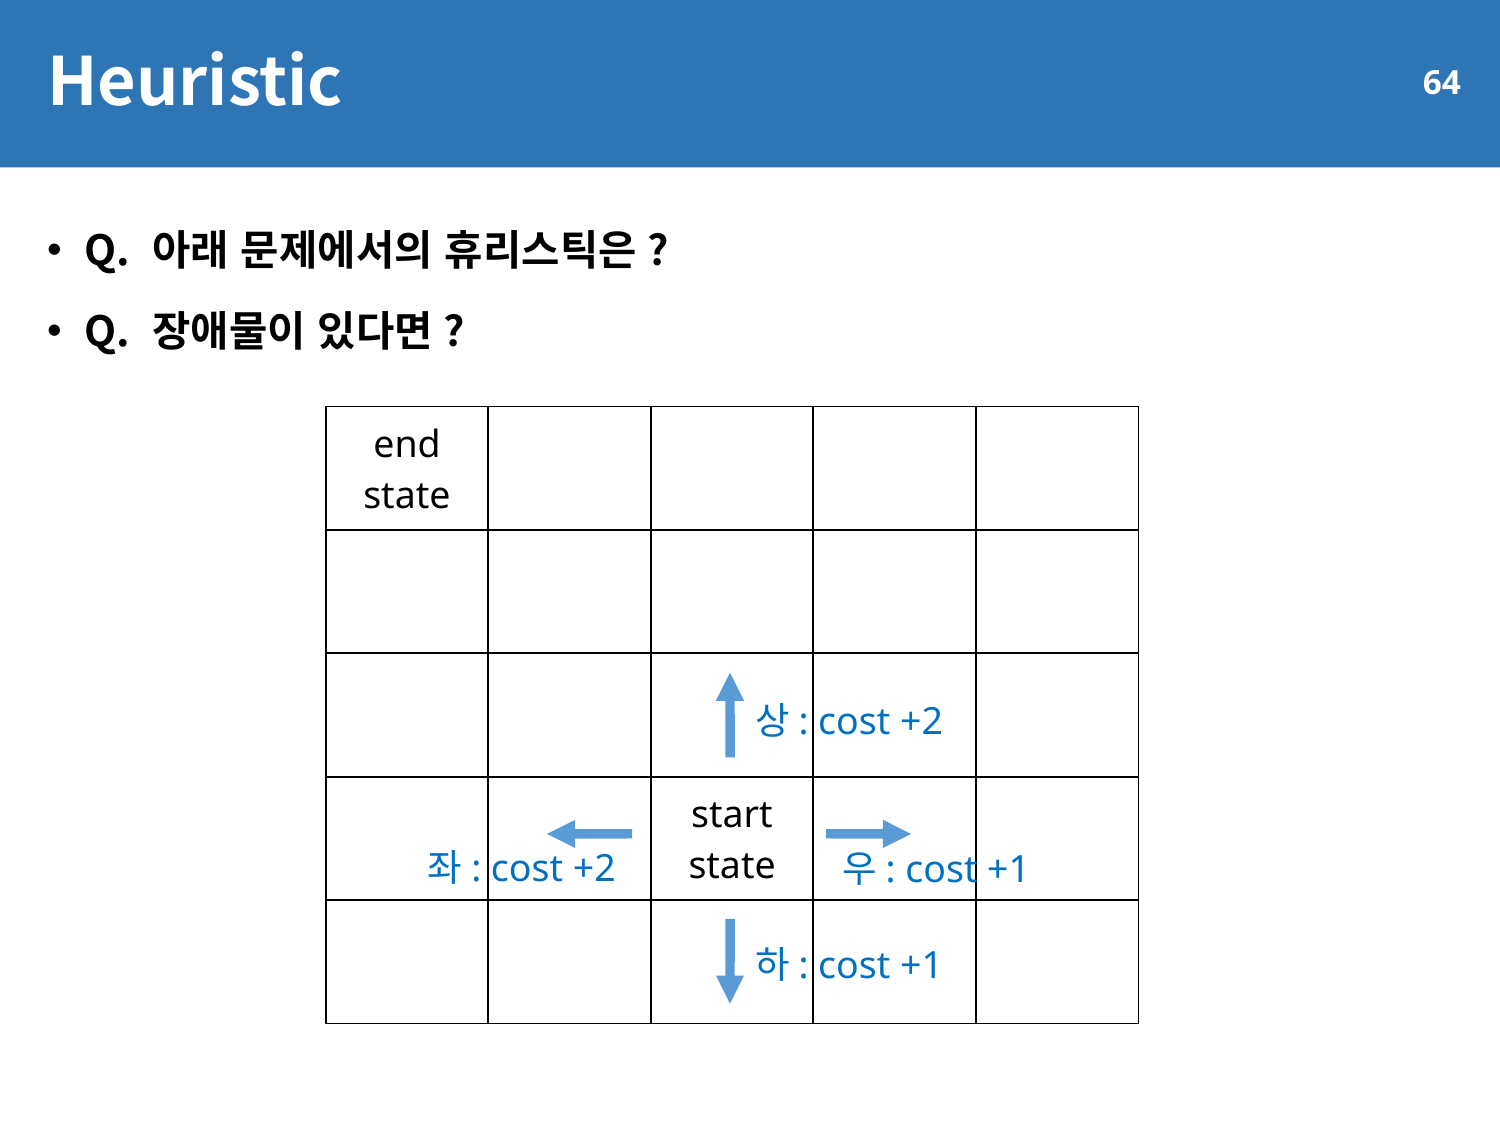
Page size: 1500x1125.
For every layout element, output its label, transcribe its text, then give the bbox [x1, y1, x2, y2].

table_cell [489, 531, 650, 652]
table_header [977, 407, 1138, 529]
table_header [814, 407, 975, 529]
table_cell [977, 654, 1138, 776]
table_cell [977, 778, 1138, 899]
slide_number <number> [1273, 53, 1476, 114]
table_header end state [327, 407, 487, 529]
table_cell [814, 531, 975, 652]
table_header [652, 407, 812, 529]
table_header [489, 407, 650, 529]
table_cell [814, 778, 975, 899]
text_box 하: cost +1 [740, 933, 959, 994]
table_cell [327, 654, 487, 776]
table_cell start state [652, 778, 812, 899]
table_cell [489, 901, 650, 1023]
table_cell [814, 654, 975, 776]
table_cell [977, 901, 1138, 1023]
text_box 우: cost +1 [827, 837, 1046, 898]
table_cell [327, 531, 487, 652]
table_cell [977, 531, 1138, 652]
table_cell [489, 654, 650, 776]
list Q. 아래 문제에서의 휴리스틱은? Q. 장애물이 있다면? [32, 206, 1476, 1100]
table_cell [652, 531, 812, 652]
text_box 좌: cost +2 [413, 836, 631, 897]
table_cell [327, 901, 487, 1023]
text_box 상: cost +2 [740, 689, 959, 750]
table_cell [489, 778, 650, 899]
table_cell [652, 654, 812, 776]
table_cell [652, 901, 812, 1023]
title Heuristic [32, 20, 1476, 148]
table_cell [814, 901, 975, 1023]
table_cell [327, 778, 487, 899]
